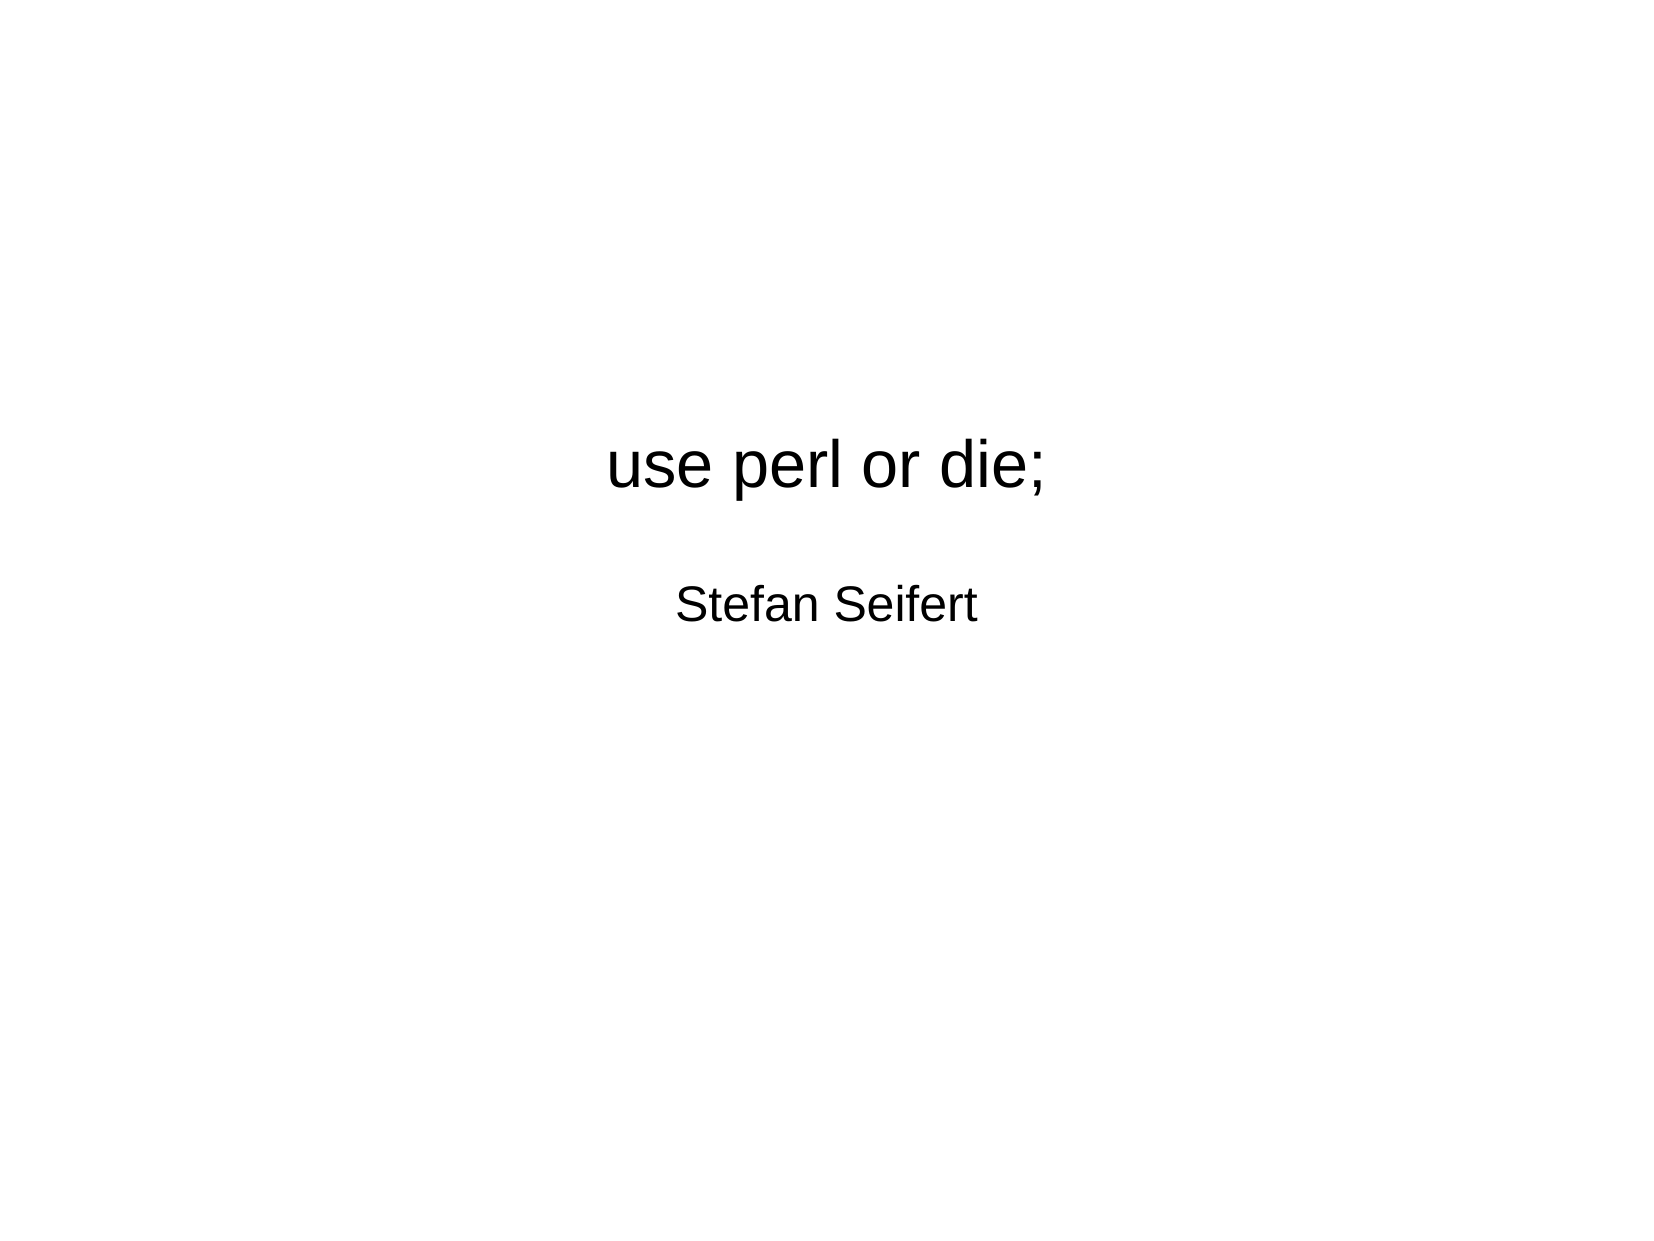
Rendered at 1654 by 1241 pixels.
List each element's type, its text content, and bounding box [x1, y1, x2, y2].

subtitle use perl or die; Stefan Seifert [82, 49, 1571, 1010]
